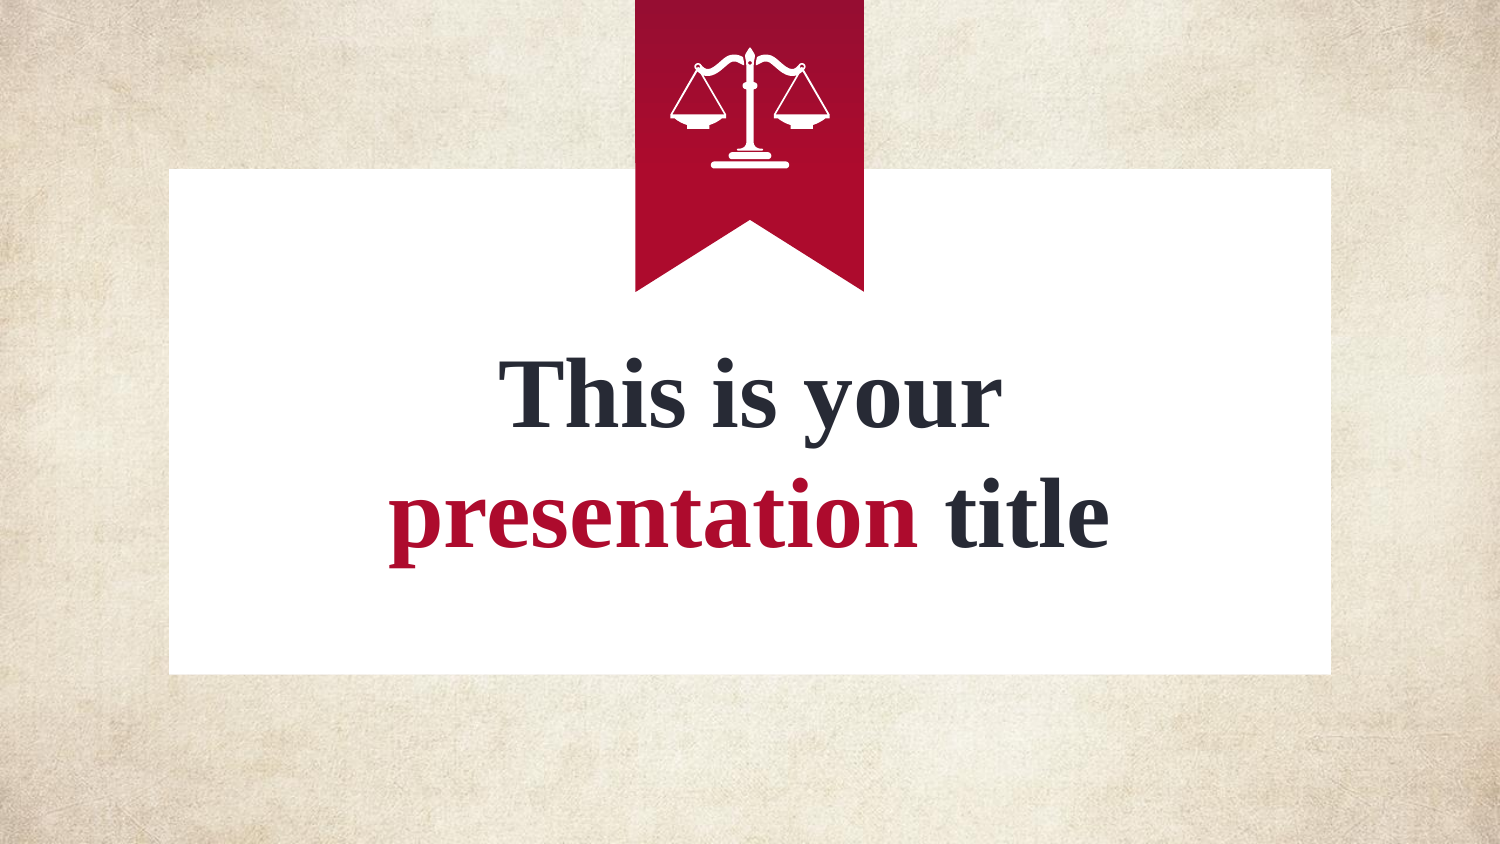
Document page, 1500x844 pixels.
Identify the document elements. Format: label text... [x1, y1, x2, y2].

title This is your presentation title [255, 220, 1245, 675]
picture [0, 0, 1500, 844]
